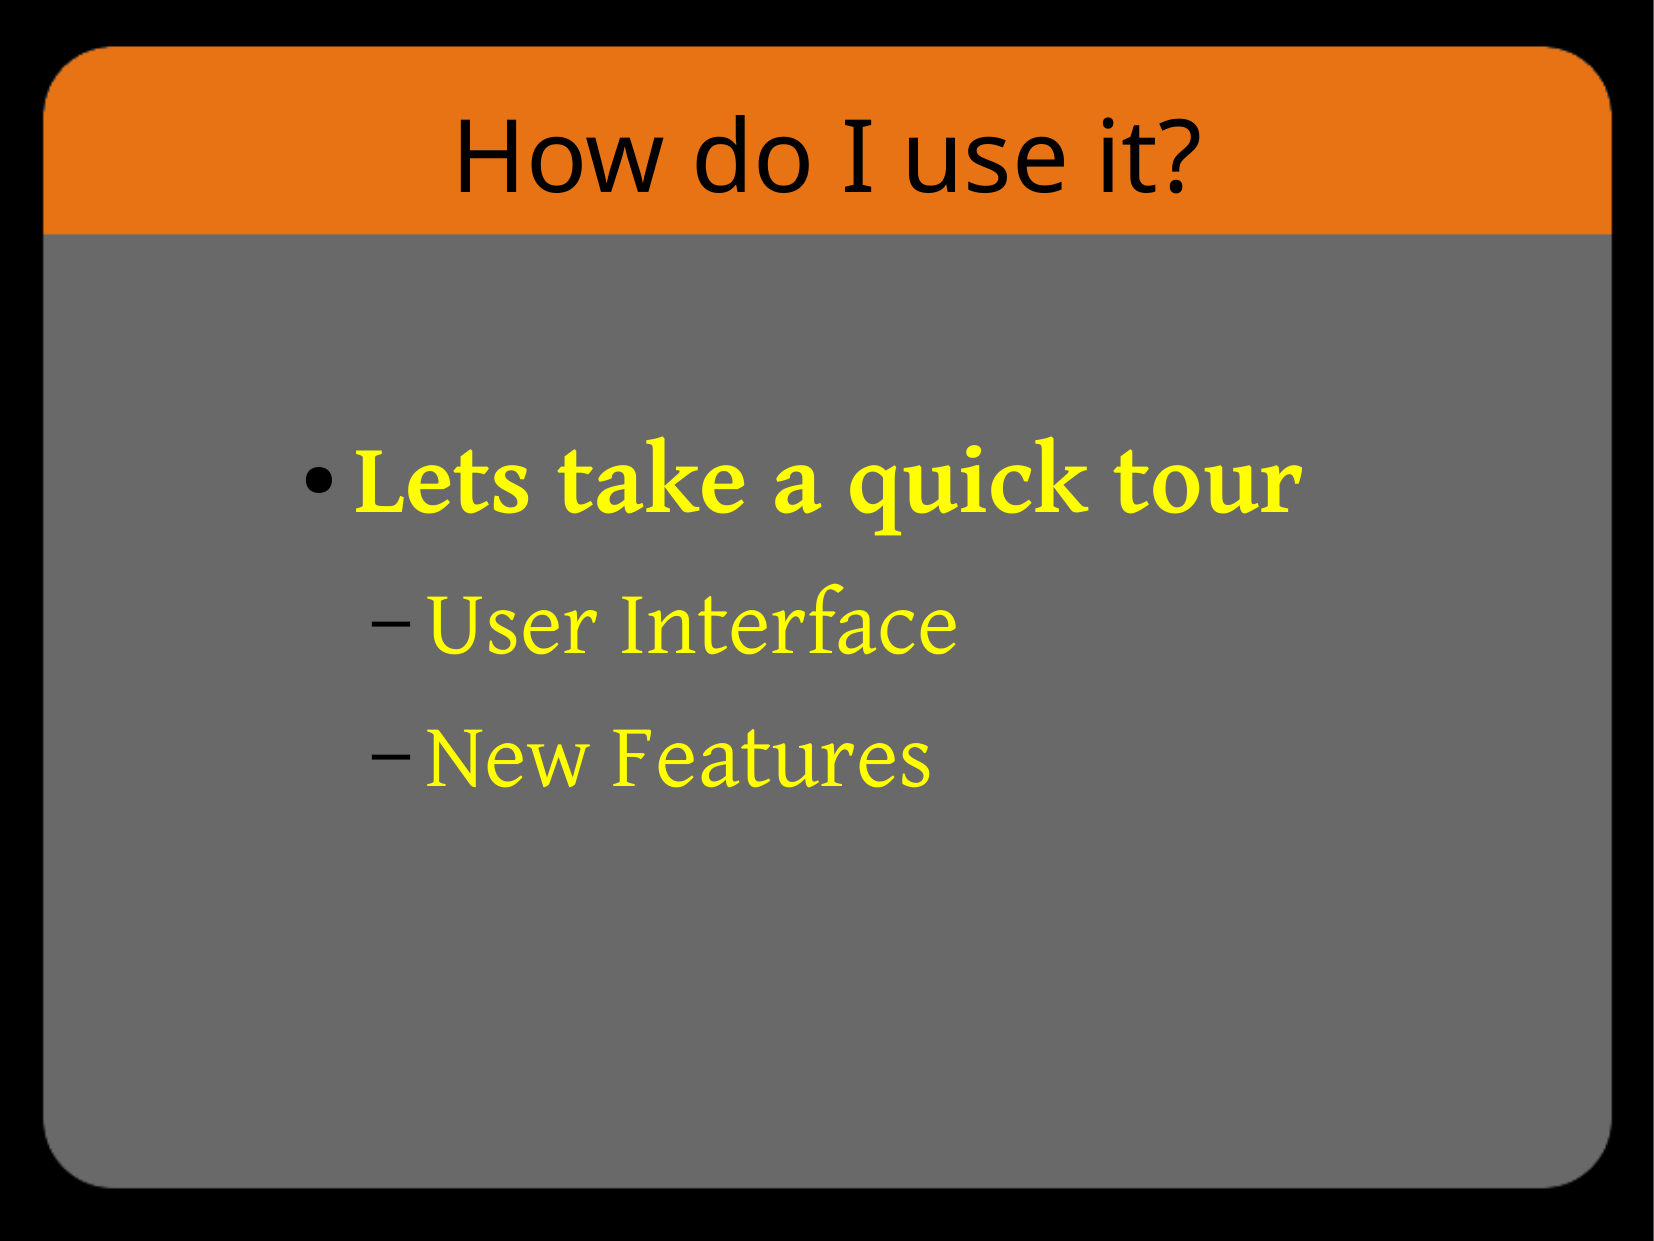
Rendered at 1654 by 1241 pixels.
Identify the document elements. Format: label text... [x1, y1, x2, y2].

picture [0, 0, 1654, 1241]
list Lets take a quick tour User Interface New Features [283, 425, 1406, 962]
title How do I use it? [82, 49, 1571, 257]
